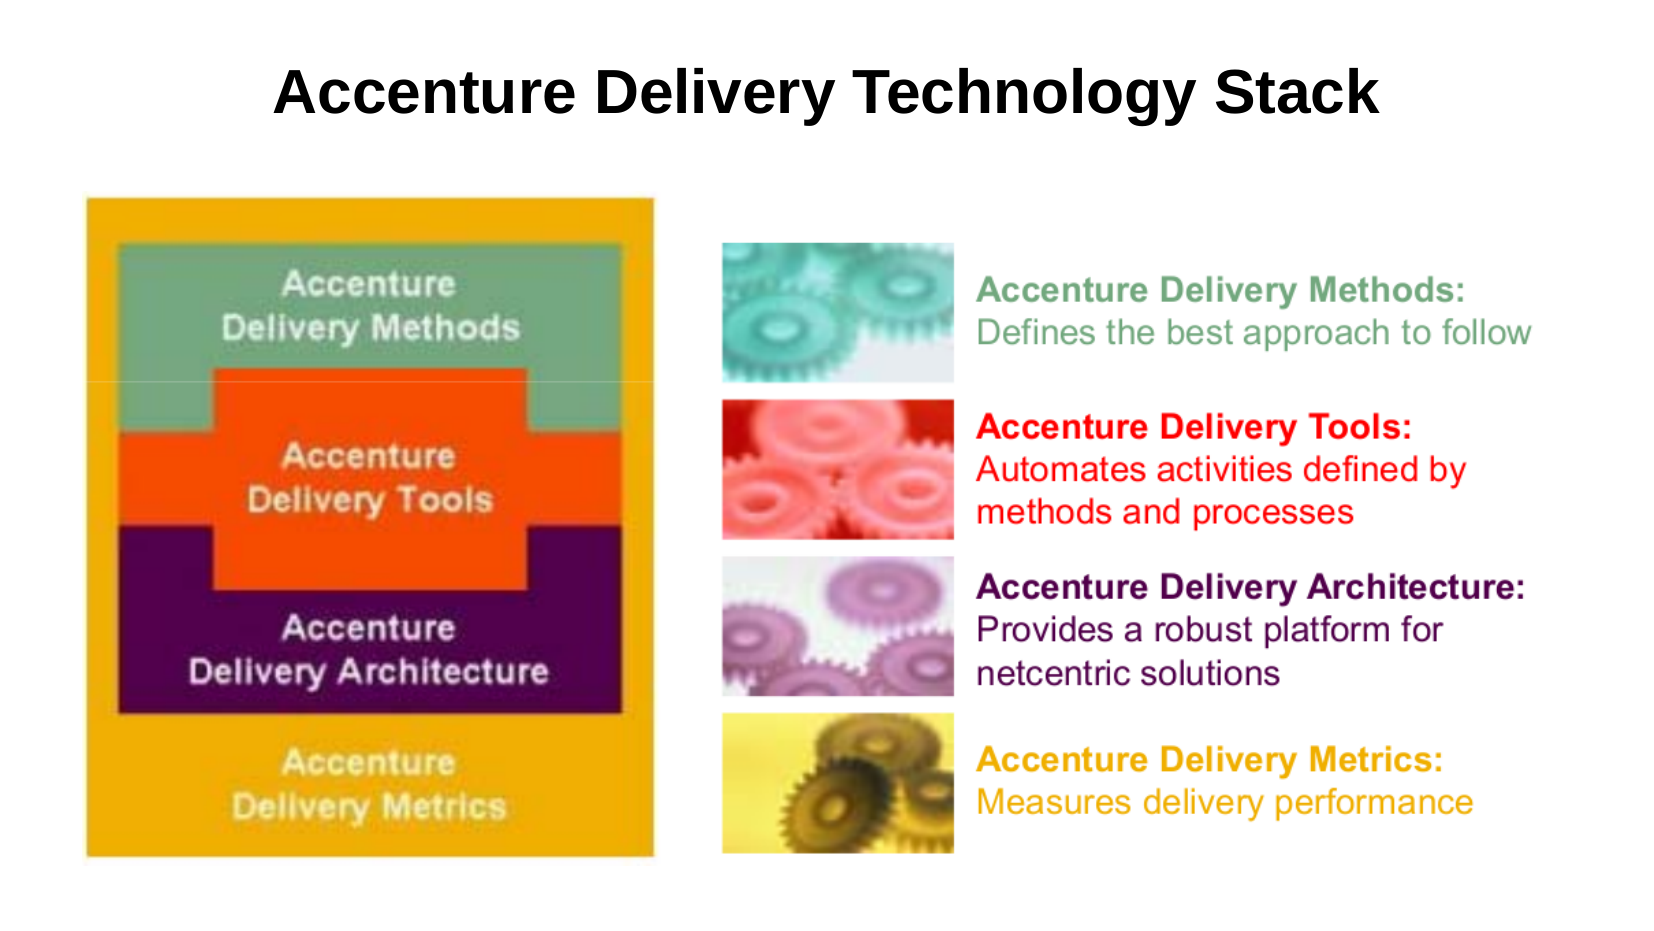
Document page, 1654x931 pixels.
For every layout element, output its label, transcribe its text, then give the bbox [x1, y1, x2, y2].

title Accenture Delivery Technology Stack [82, 37, 1571, 147]
picture [82, 191, 1538, 866]
